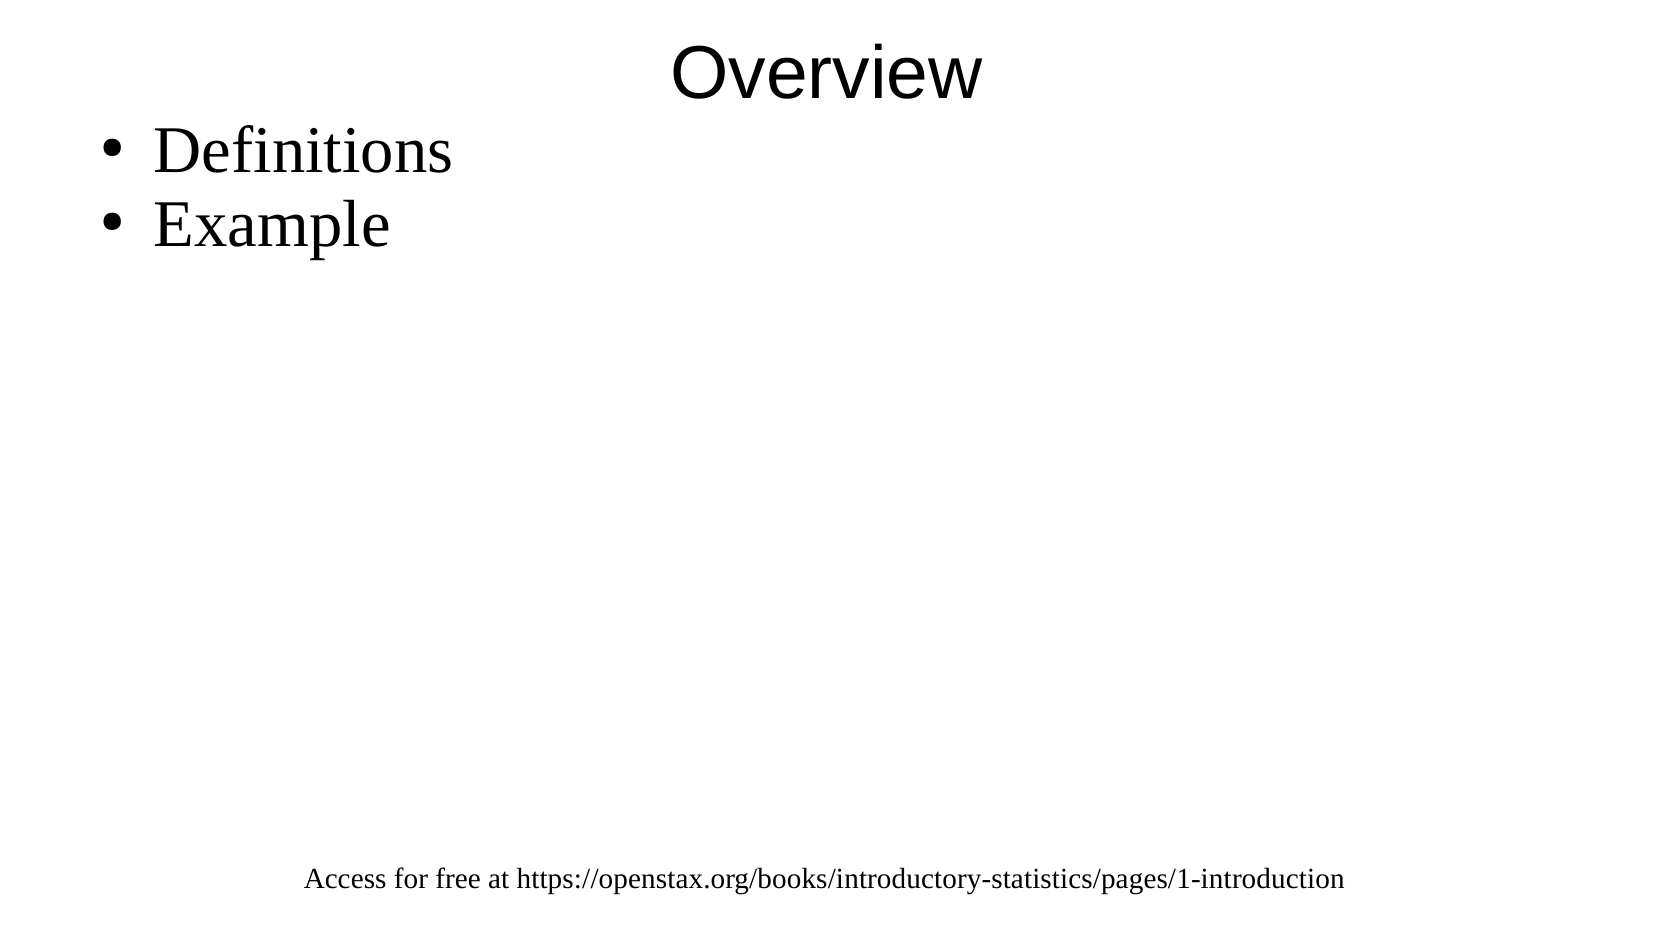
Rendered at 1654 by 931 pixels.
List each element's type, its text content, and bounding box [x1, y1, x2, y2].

title Overview [82, 18, 1571, 112]
list Definitions Example [82, 112, 1571, 863]
